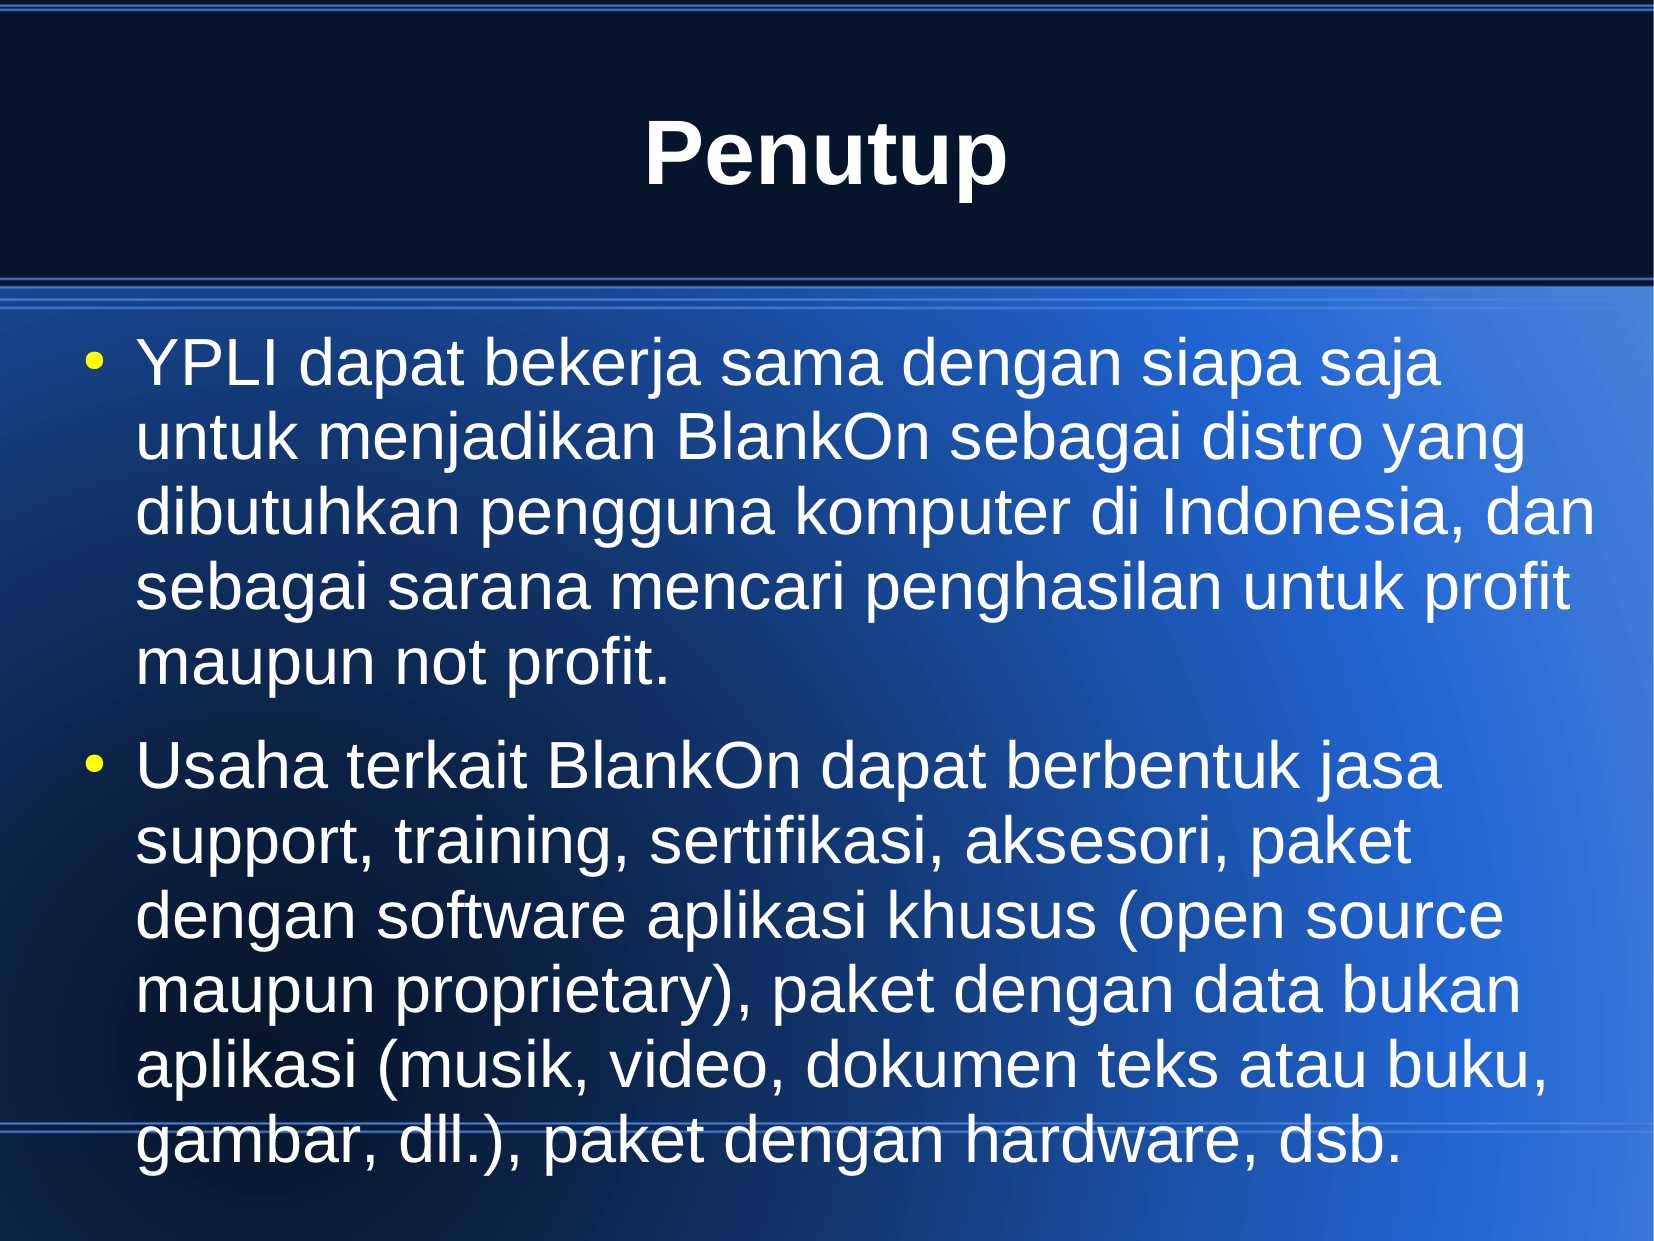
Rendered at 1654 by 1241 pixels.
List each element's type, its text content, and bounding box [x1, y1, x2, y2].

title Penutup [82, 49, 1571, 257]
list YPLI dapat bekerja sama dengan siapa saja untuk menjadikan BlankOn sebagai distro yang dibutuhkan pengguna komputer di Indonesia, dan sebagai sarana mencari penghasilan untuk profit maupun not profit. Usaha terkait BlankOn dapat berbentuk jasa support, training, sertifikasi, aksesori, paket dengan software aplikasi khusus (open source maupun proprietary), paket dengan data bukan aplikasi (musik, video, dokumen teks atau buku, gambar, dll.), paket dengan hardware, dsb. [64, 324, 1601, 1177]
picture [0, 0, 1654, 1241]
